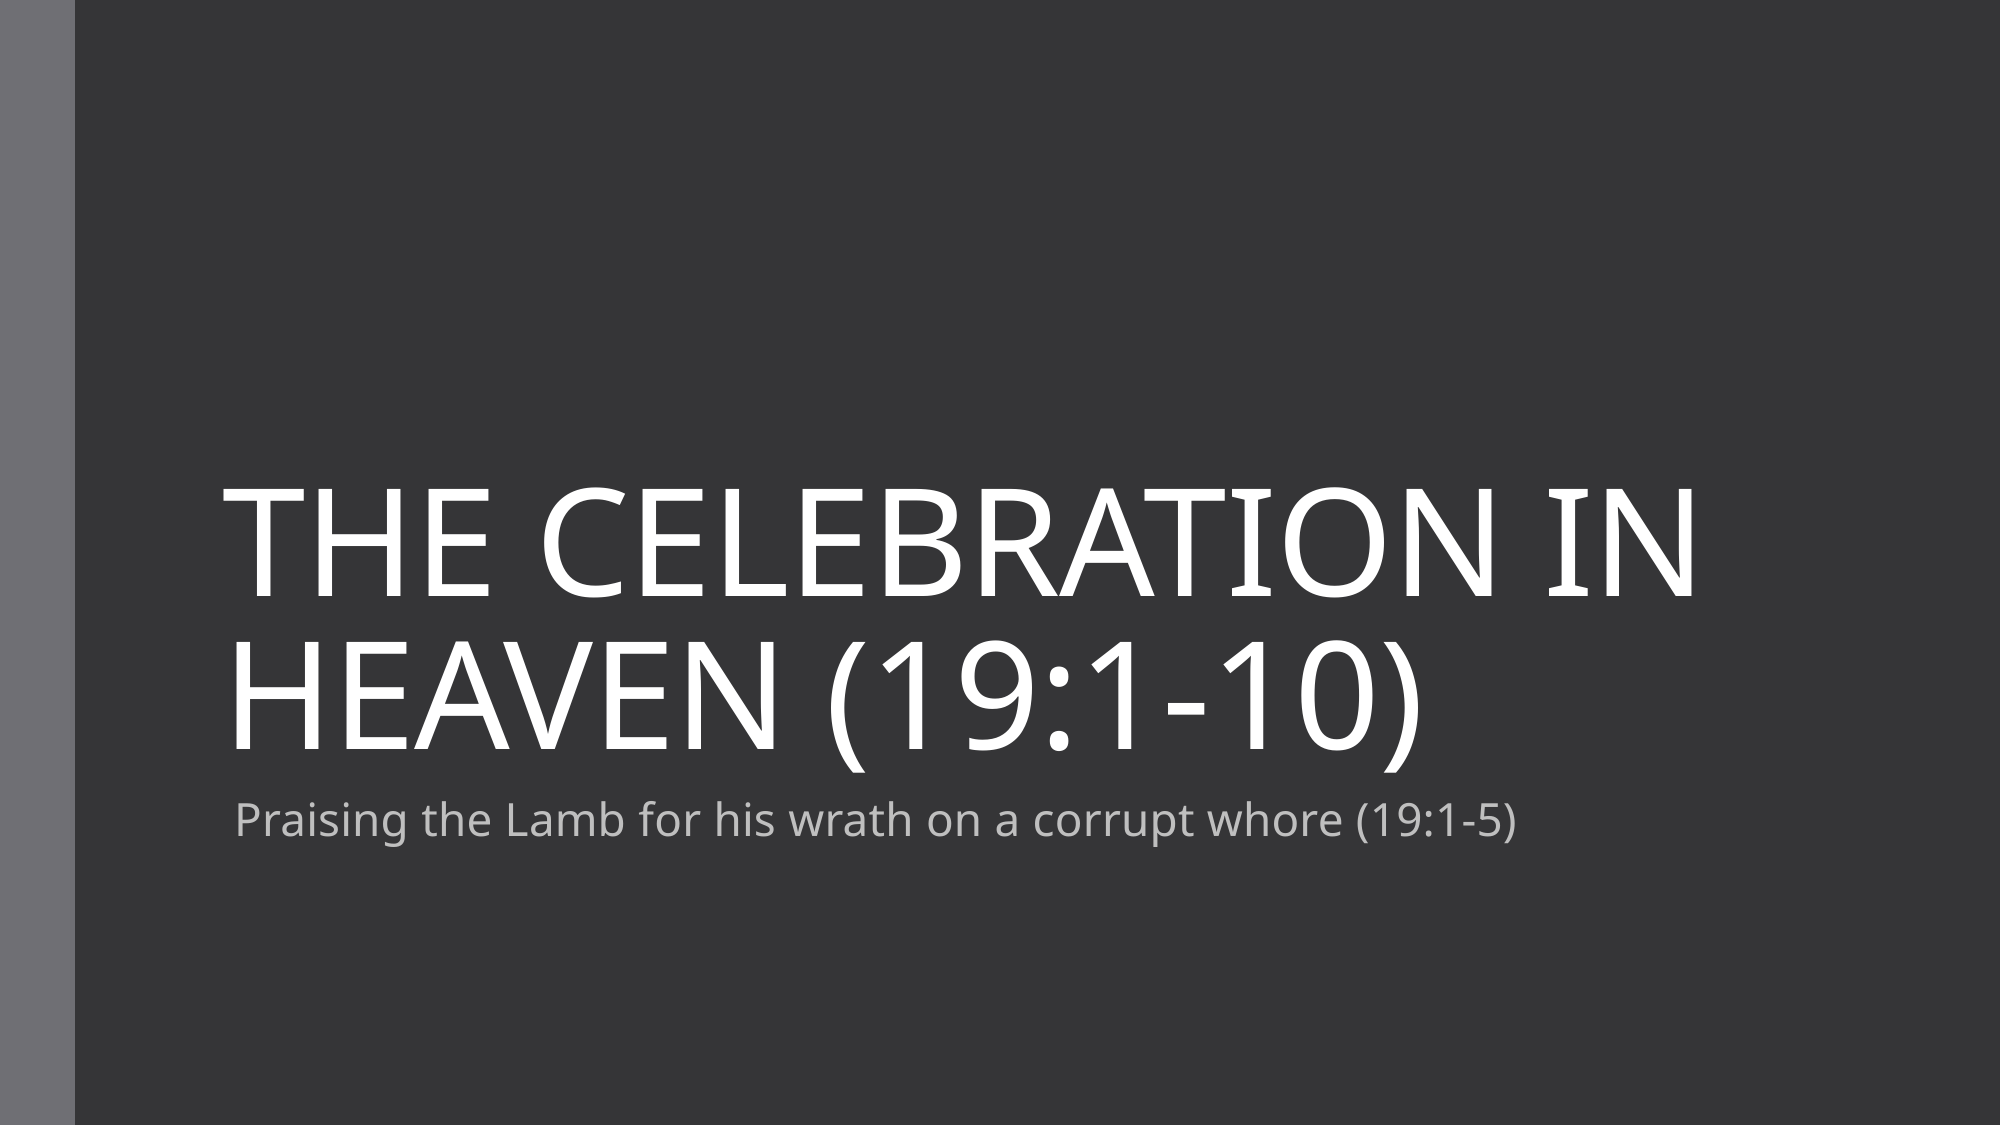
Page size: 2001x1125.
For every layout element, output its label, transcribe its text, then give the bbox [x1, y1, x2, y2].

subtitle Praising the Lamb for his wrath on a corrupt whore (19:1-5) [206, 787, 1752, 1066]
title THE CELEBRATION IN HEAVEN (19:1-10) [206, 124, 1752, 787]
